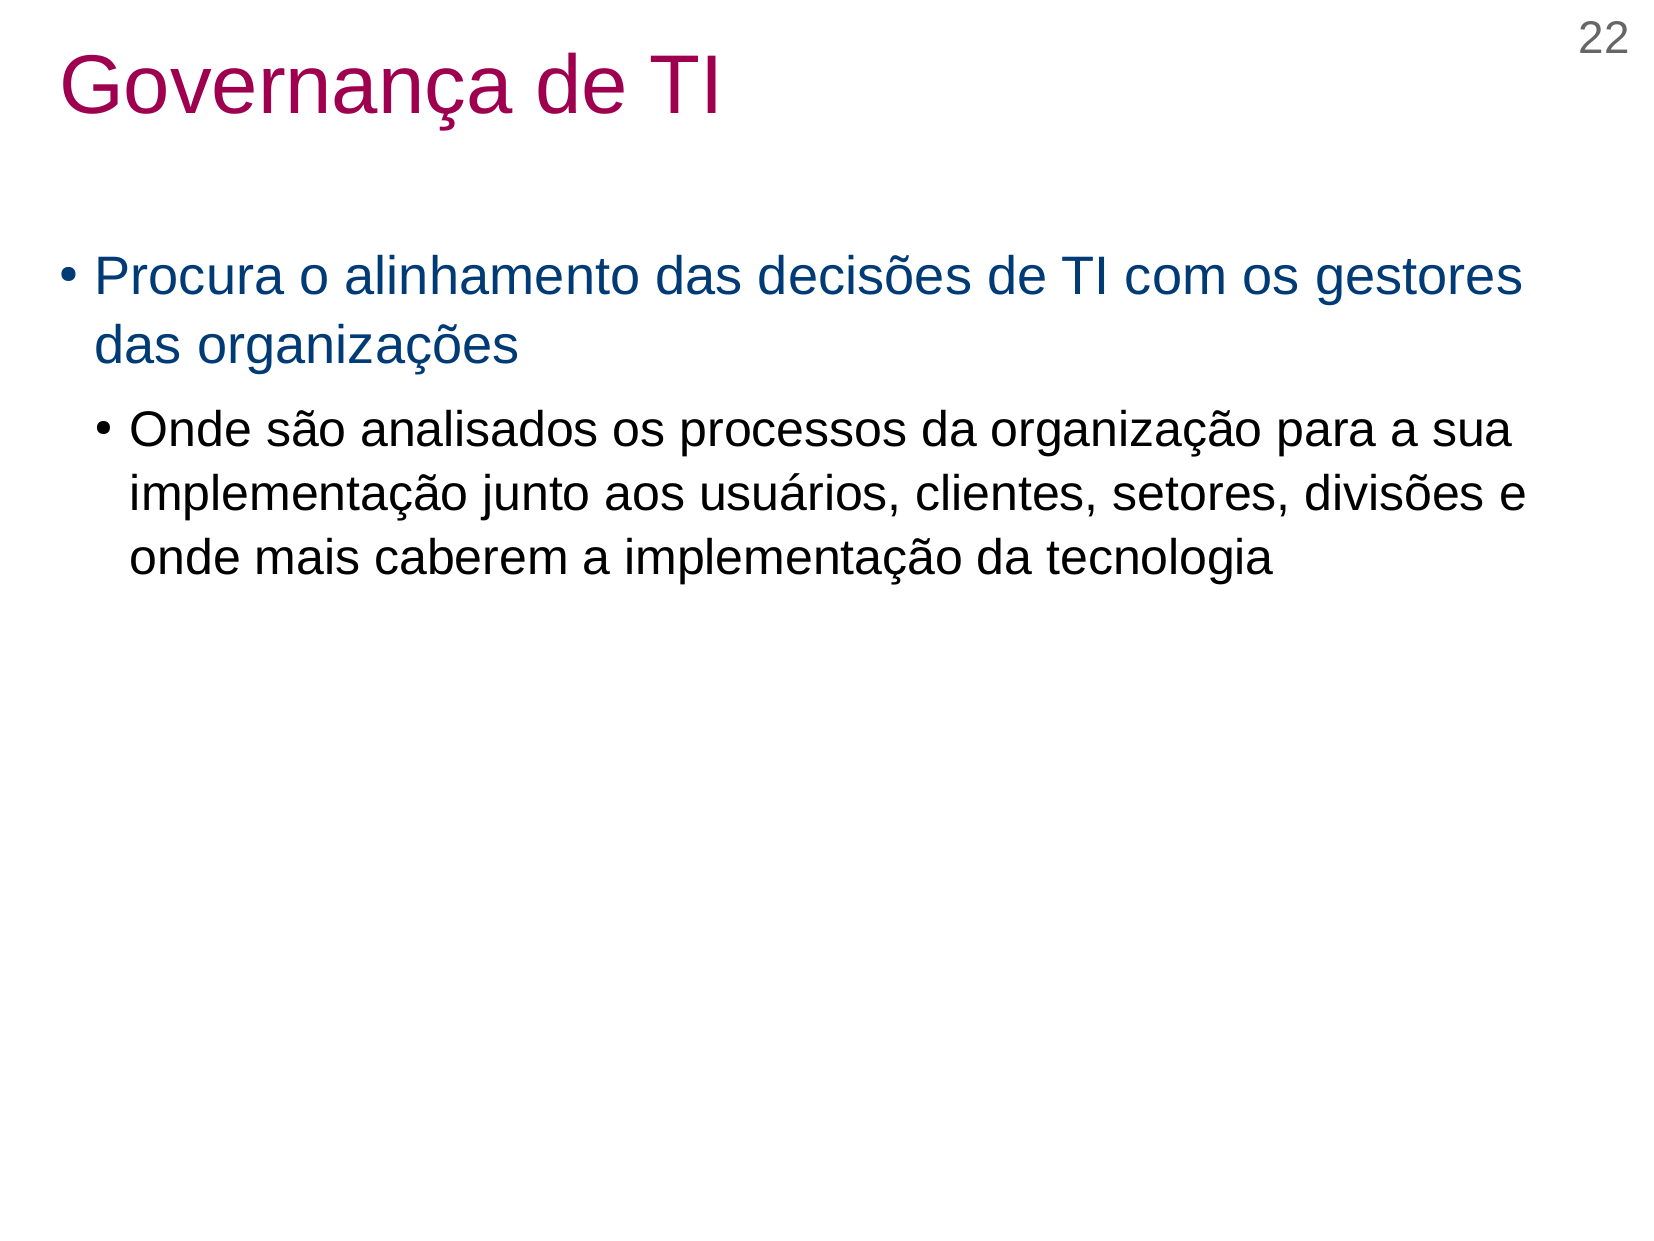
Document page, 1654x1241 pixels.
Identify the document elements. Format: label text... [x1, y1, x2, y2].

title Governança de TI [59, 29, 1595, 148]
list Procura o alinhamento das decisões de TI com os gestores das organizações Onde são analisados os processos da organização para a sua implementação junto aos usuários, clientes, setores, divisões e onde mais caberem a implementação da tecnologia [59, 236, 1595, 1211]
